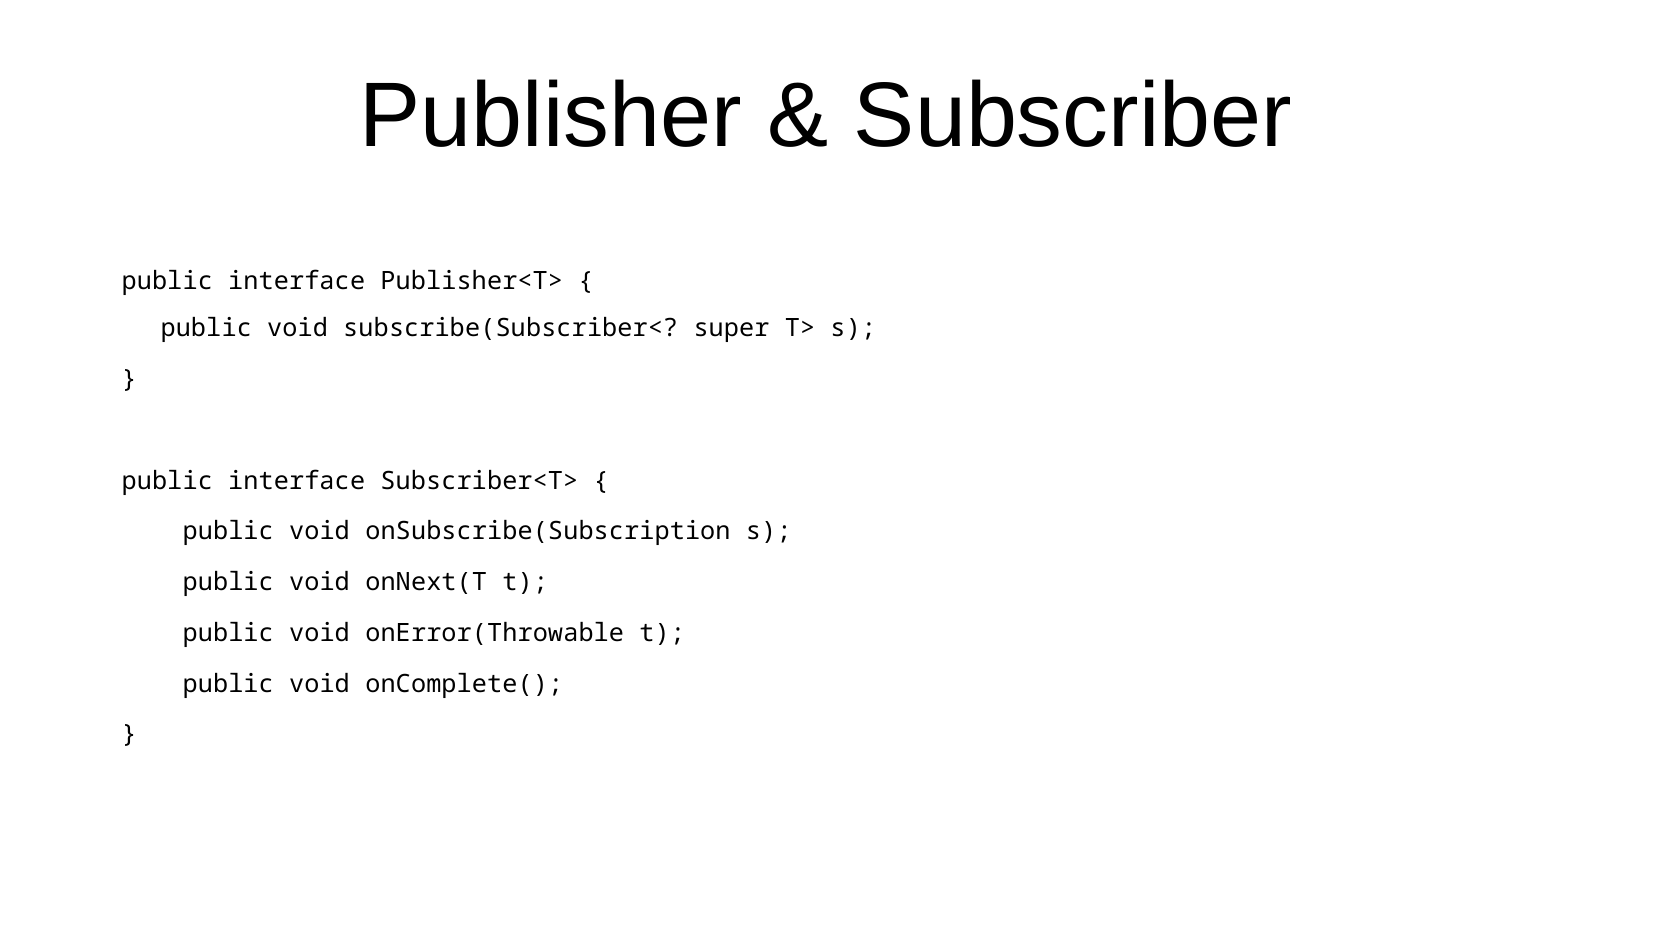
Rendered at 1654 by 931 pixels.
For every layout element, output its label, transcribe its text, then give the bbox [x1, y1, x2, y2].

title Publisher & Subscriber [82, 37, 1571, 193]
list public interface Publisher<T> { public void subscribe(Subscriber<? super T> s); } public interface Subscriber<T> { public void onSubscribe(Subscription s); public void onNext(T t); public void onError(Throwable t); public void onComplete(); } [82, 211, 1571, 752]
